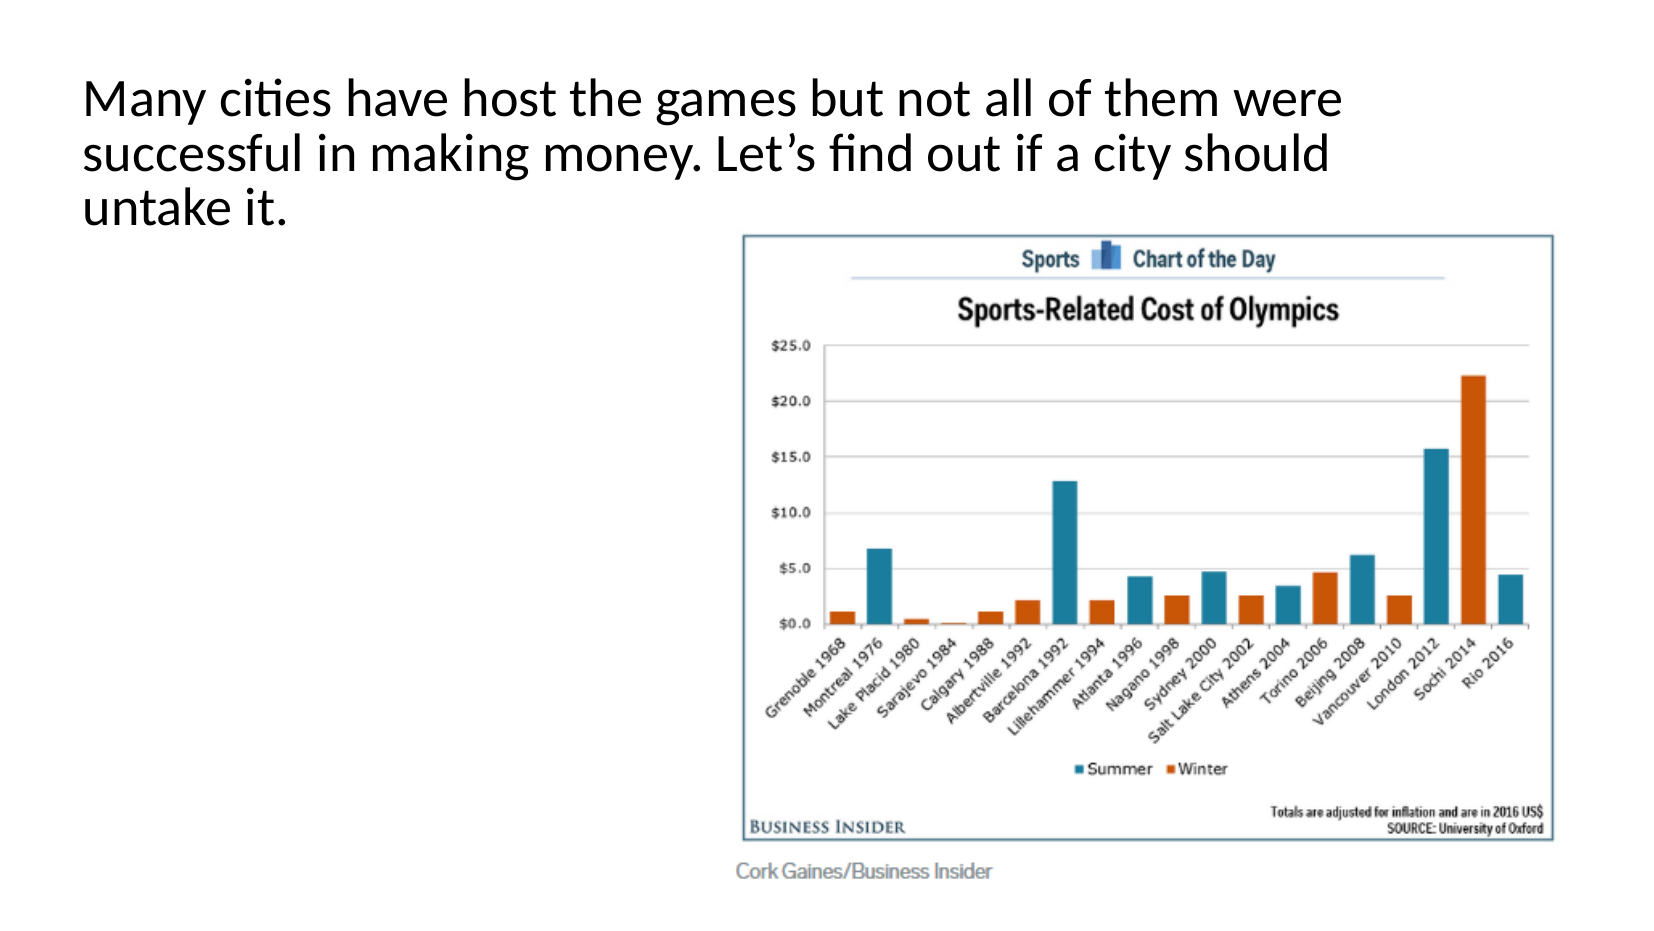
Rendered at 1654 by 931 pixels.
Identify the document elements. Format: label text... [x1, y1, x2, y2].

title Many cities have host the games but not all of them were successful in making money. Let’s find out if a city should untake it. [82, 60, 1411, 256]
picture [711, 224, 1594, 887]
